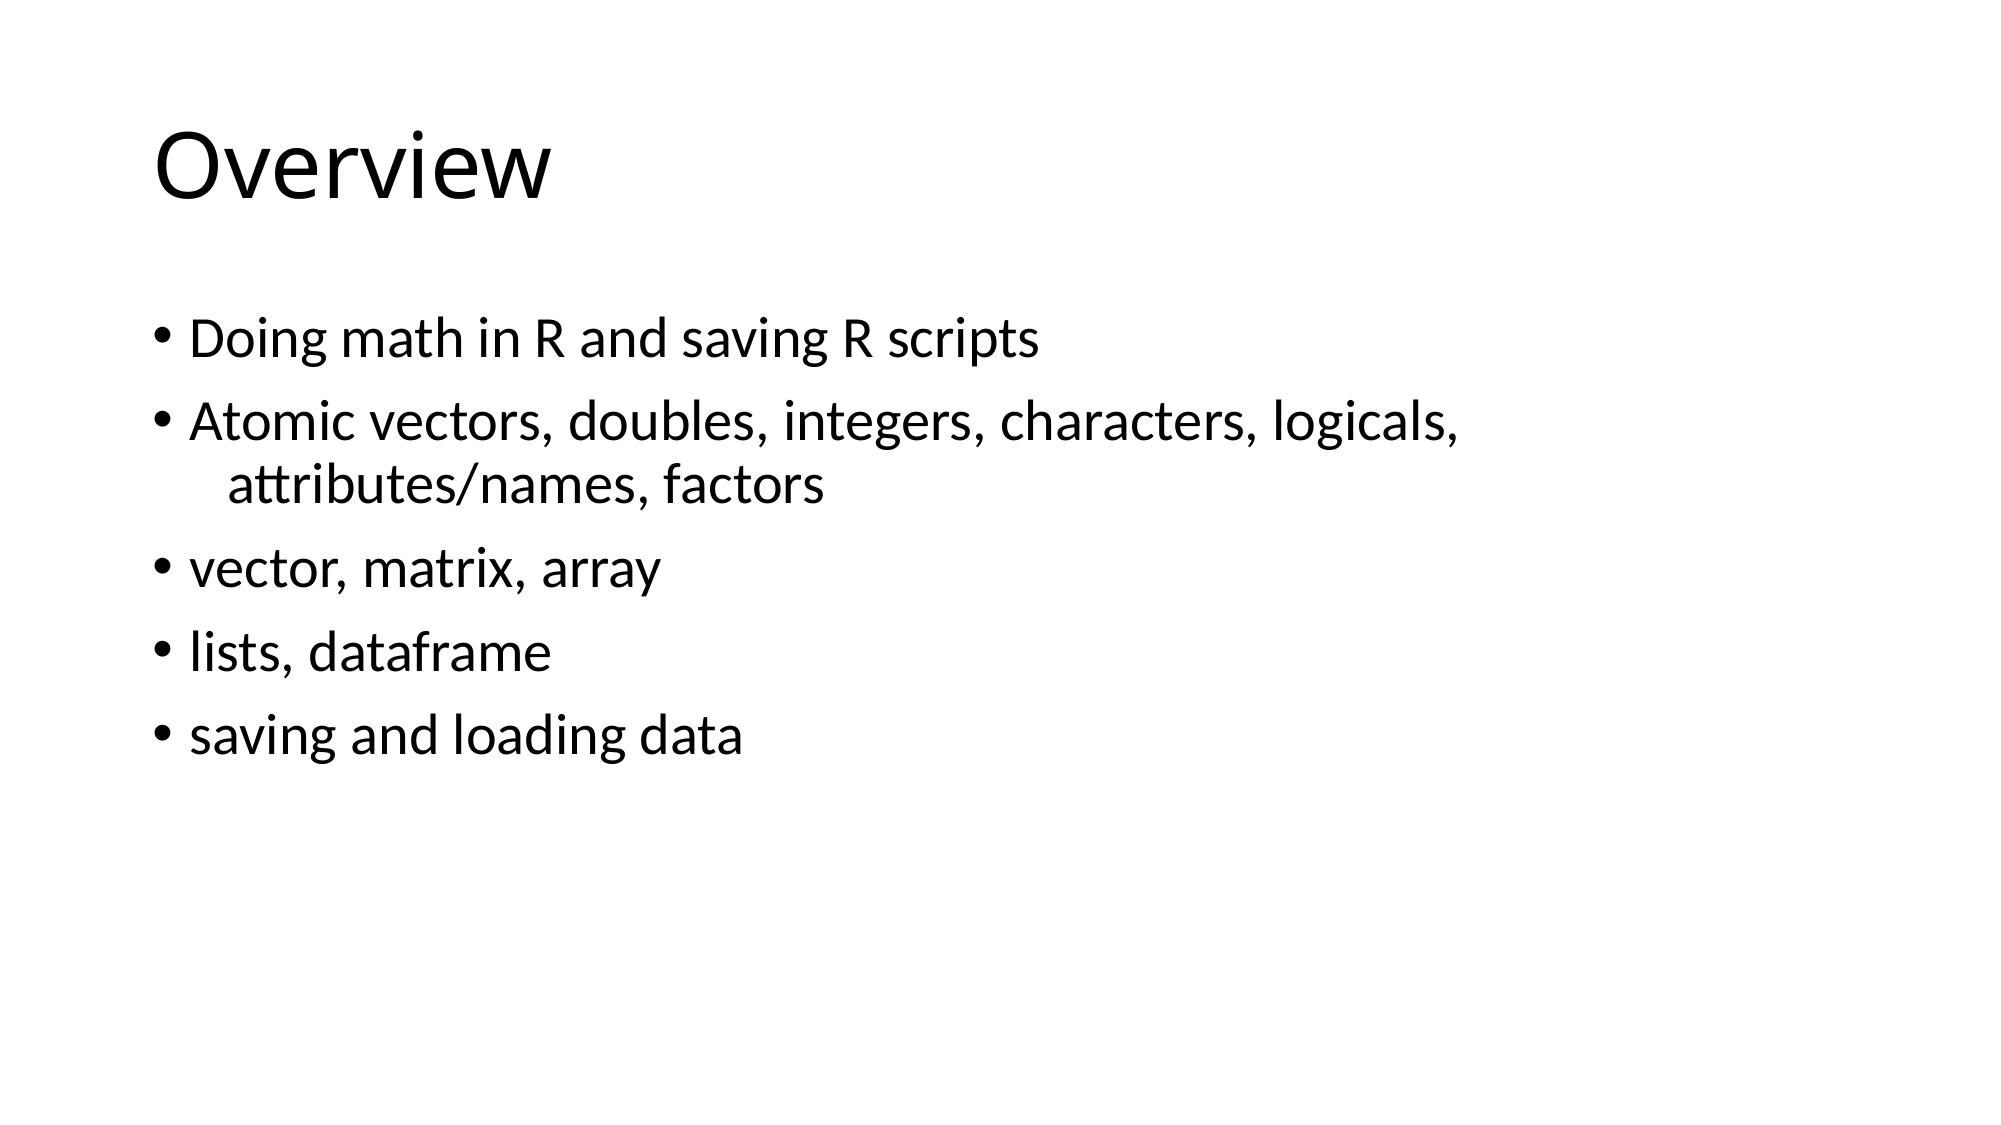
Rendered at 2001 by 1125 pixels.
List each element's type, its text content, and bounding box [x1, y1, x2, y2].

list Doing math in R and saving R scripts Atomic vectors, doubles, integers, characters, logicals, attributes/names, factors vector, matrix, array lists, dataframe saving and loading data [137, 299, 1863, 1014]
title Overview [137, 59, 1863, 278]
